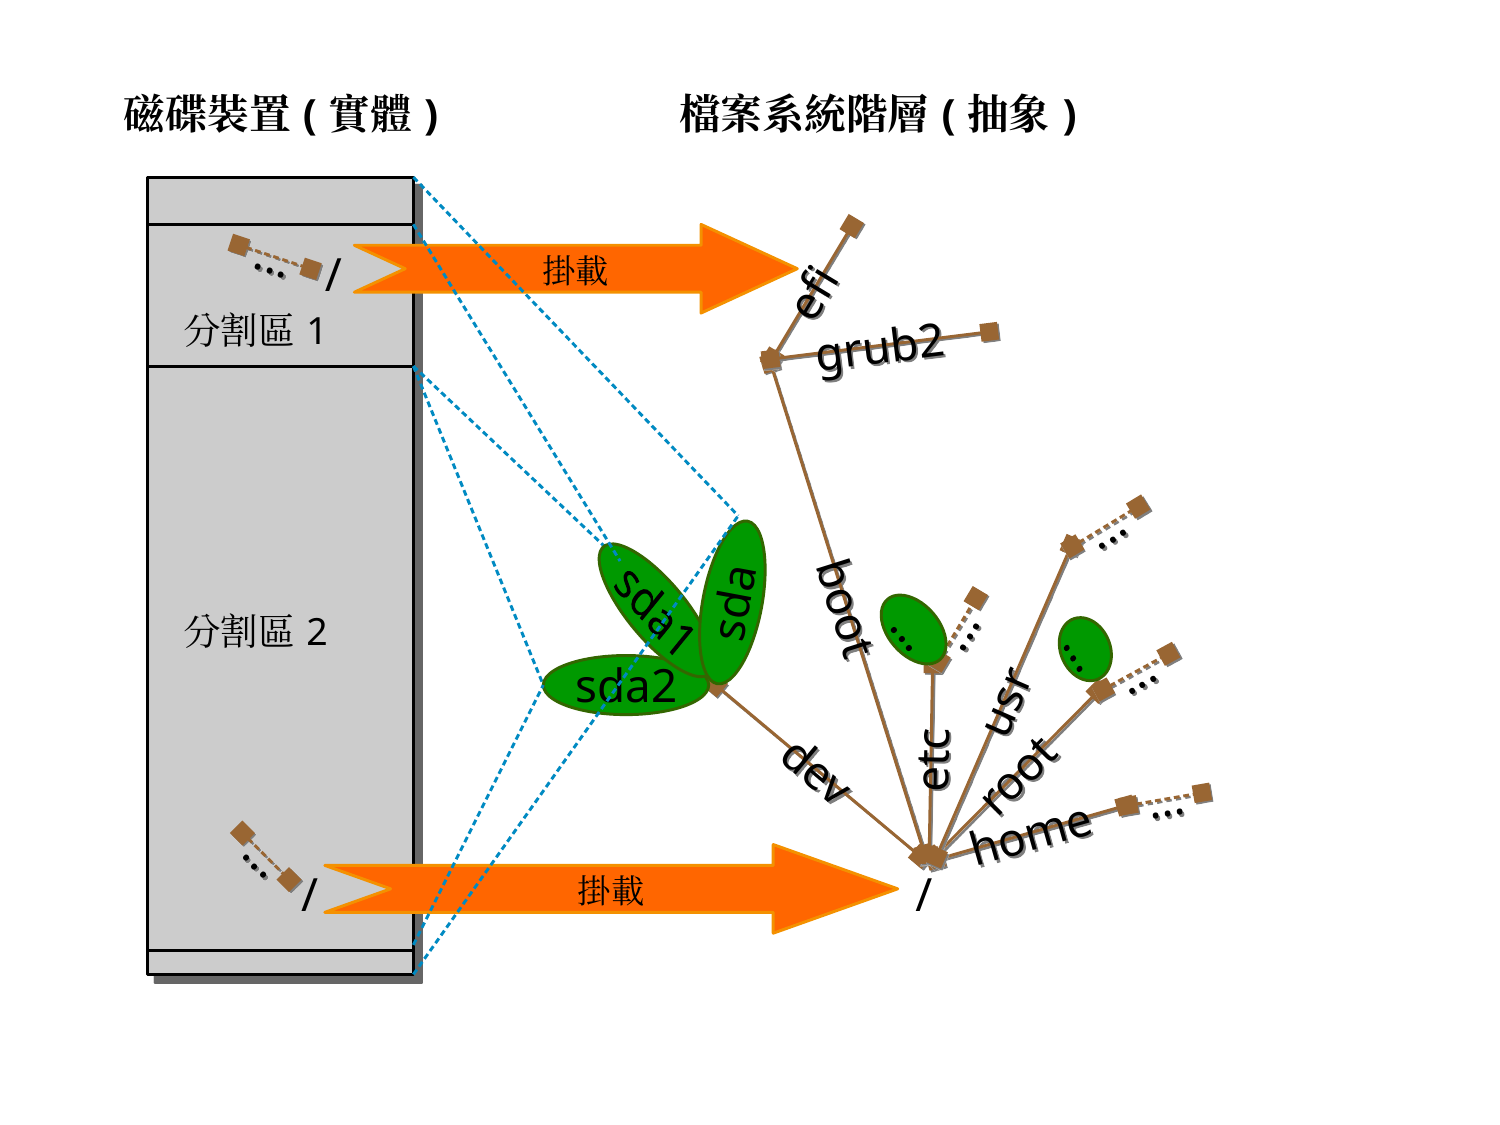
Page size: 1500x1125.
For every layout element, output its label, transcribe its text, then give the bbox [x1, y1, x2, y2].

text_box 分割區2 [177, 596, 355, 663]
text_box 掛載 [354, 224, 798, 314]
text_box ... [881, 595, 947, 664]
text_box sda2 [543, 655, 709, 715]
text_box 檔案系統階層(抽象) [673, 75, 1093, 148]
text_box [325, 866, 388, 911]
text_box sda1 [599, 543, 706, 677]
text_box / [909, 856, 939, 931]
text_box sda [699, 521, 766, 684]
text_box [147, 224, 414, 365]
text_box [147, 366, 414, 975]
text_box / [318, 236, 349, 311]
text_box 磁碟裝置(實體) [118, 75, 473, 148]
text_box ... [1059, 617, 1112, 681]
text_box 分割區1 [177, 295, 355, 362]
text_box [147, 177, 414, 224]
text_box / [295, 856, 325, 931]
text_box 掛載 [325, 844, 898, 934]
